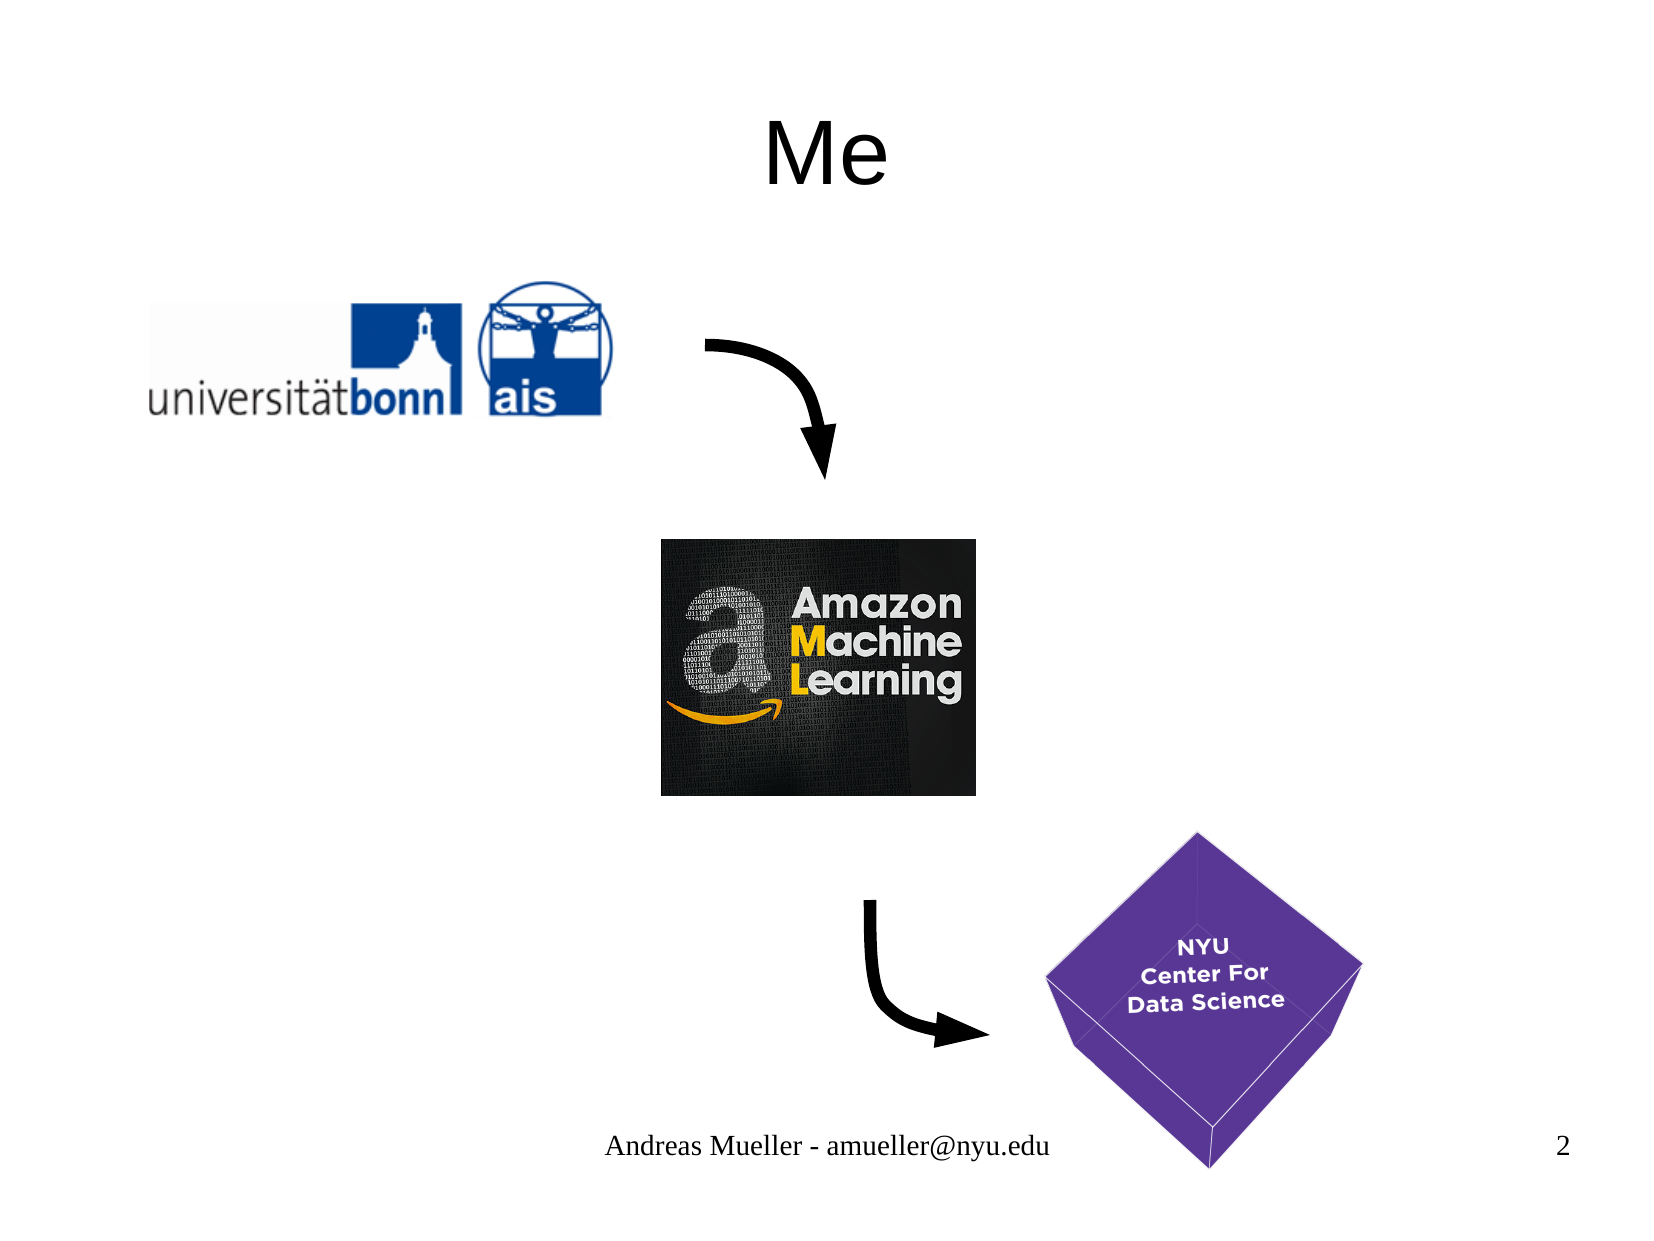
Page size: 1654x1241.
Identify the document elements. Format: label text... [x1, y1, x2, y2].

picture [875, 824, 1516, 1186]
picture [661, 539, 976, 797]
title Me [82, 49, 1571, 257]
picture [149, 280, 616, 421]
